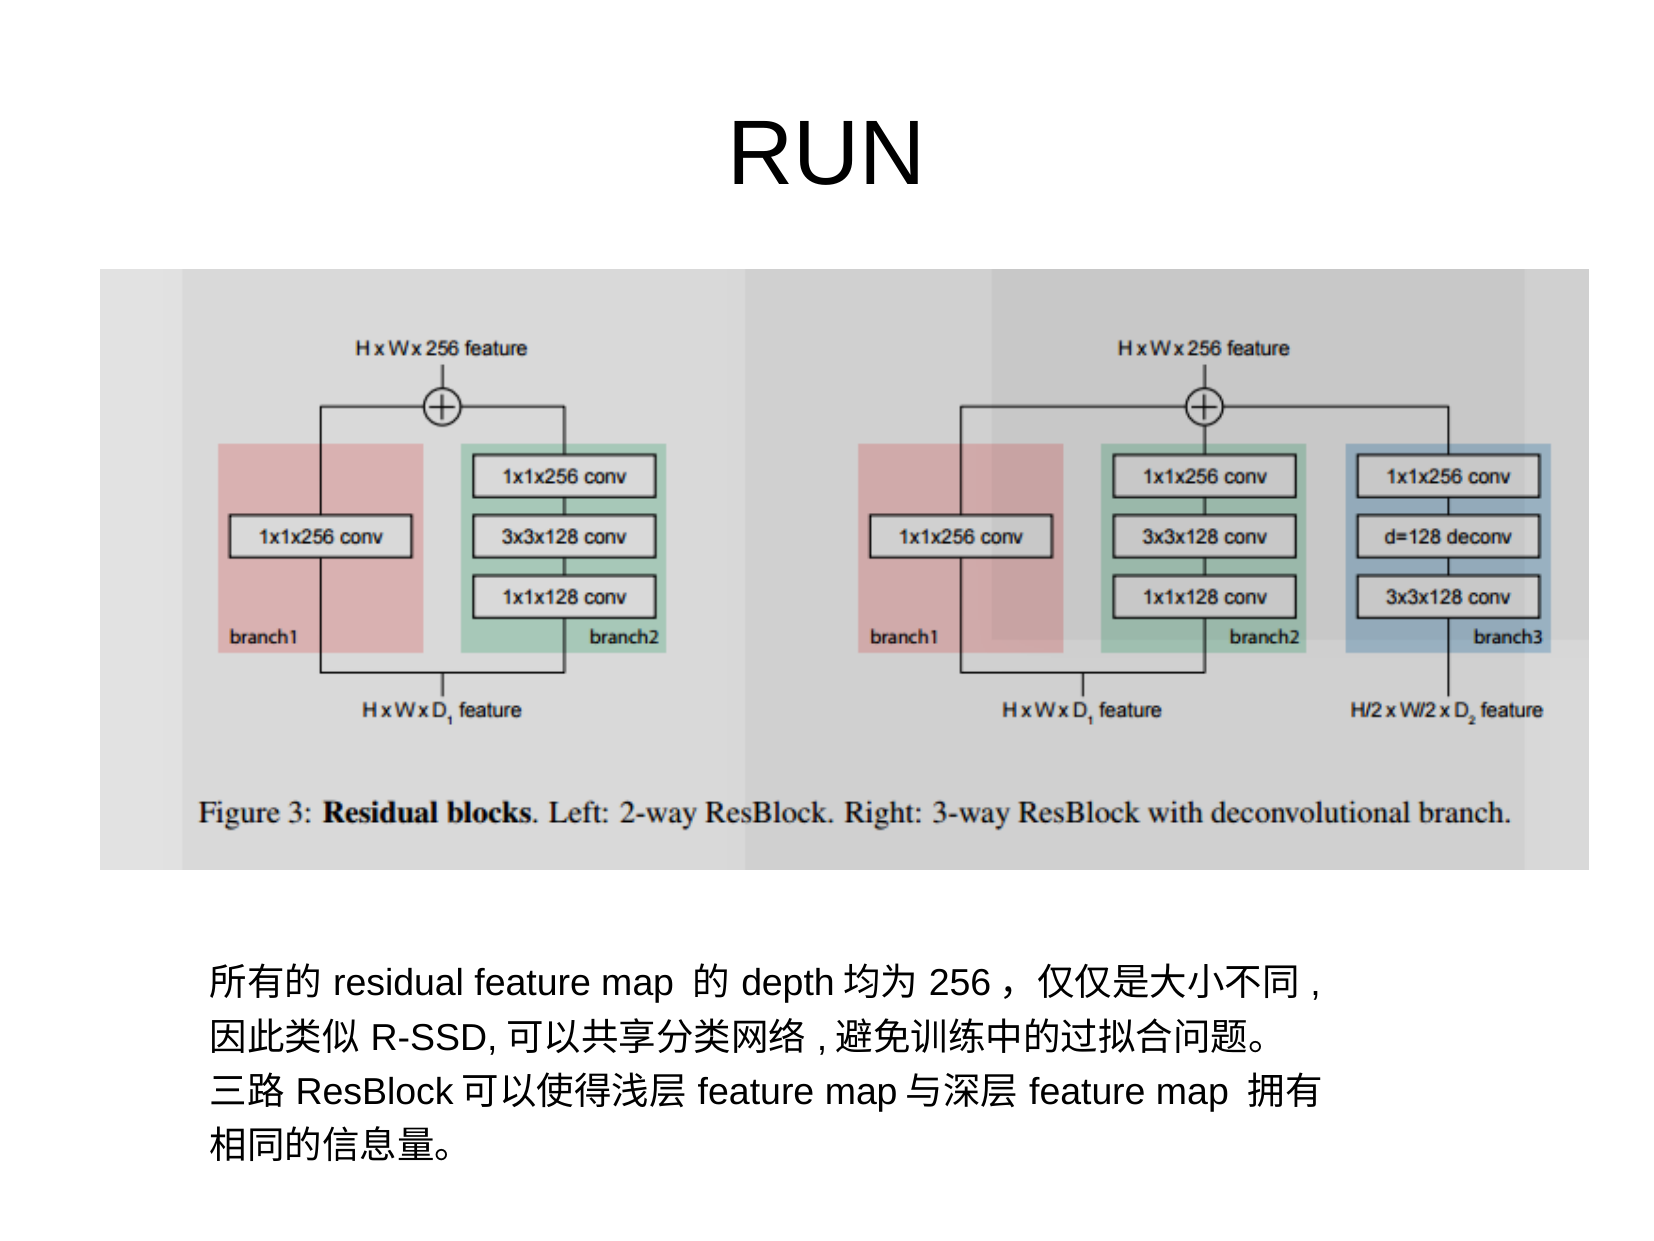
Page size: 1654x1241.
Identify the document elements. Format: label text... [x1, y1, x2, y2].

text_box 所有的residual feature map 的depth均为256，仅仅是大小不同, 因此类似R-SSD,可以共享分类网络,避免训练中的过拟合问题。 三路ResBlock可以使得浅层feature map与深层feature map 拥有 相同的信息量。 [195, 945, 1339, 1182]
title RUN [82, 49, 1571, 257]
picture [100, 269, 1589, 871]
